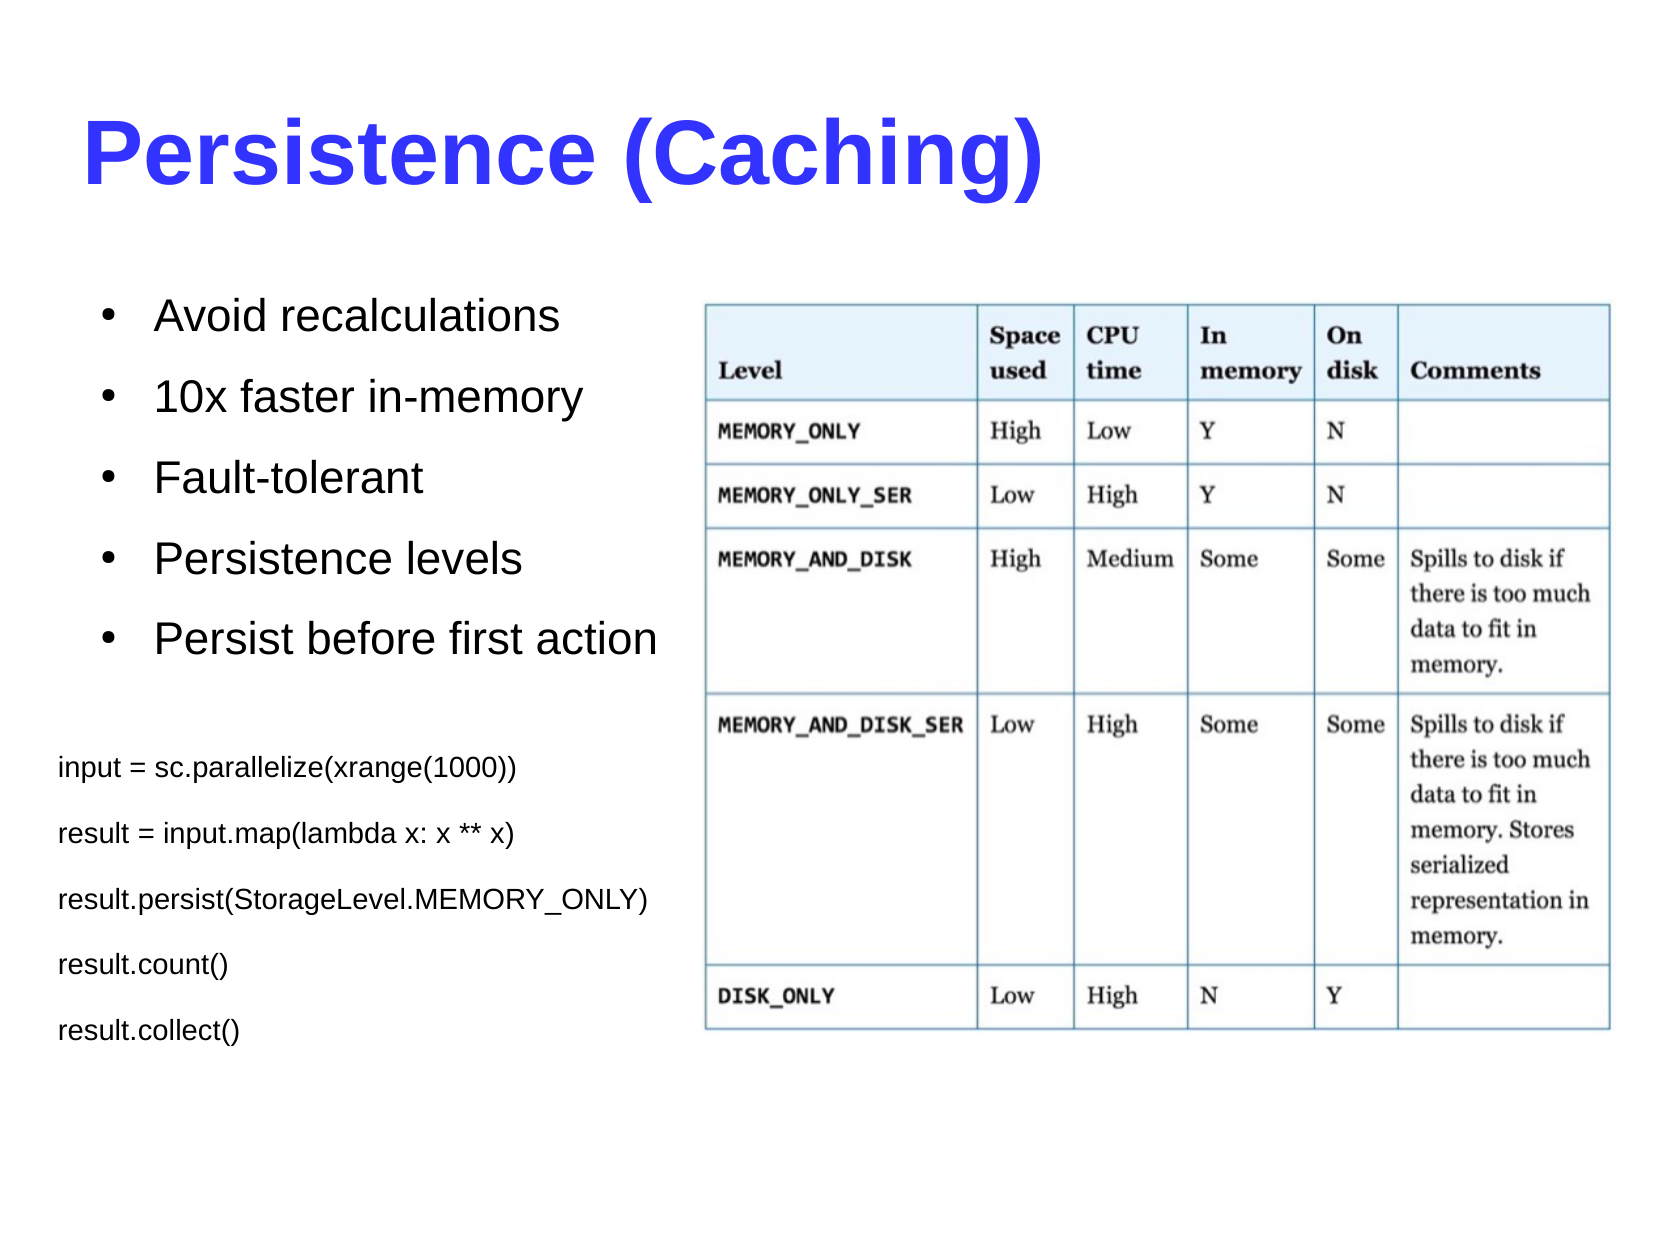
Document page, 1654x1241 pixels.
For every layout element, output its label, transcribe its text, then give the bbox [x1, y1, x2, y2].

picture [701, 299, 1616, 1036]
title Persistence (Caching) [82, 49, 1571, 257]
text_box input = sc.parallelize(xrange(1000)) result = input.map(lambda x: x ** x) result.persist(StorageLevel.MEMORY_ONLY) result.count() result.collect() [43, 744, 751, 1087]
list Avoid recalculations 10x faster in-memory Fault-tolerant Persistence levels Persist before first action [82, 290, 676, 721]
